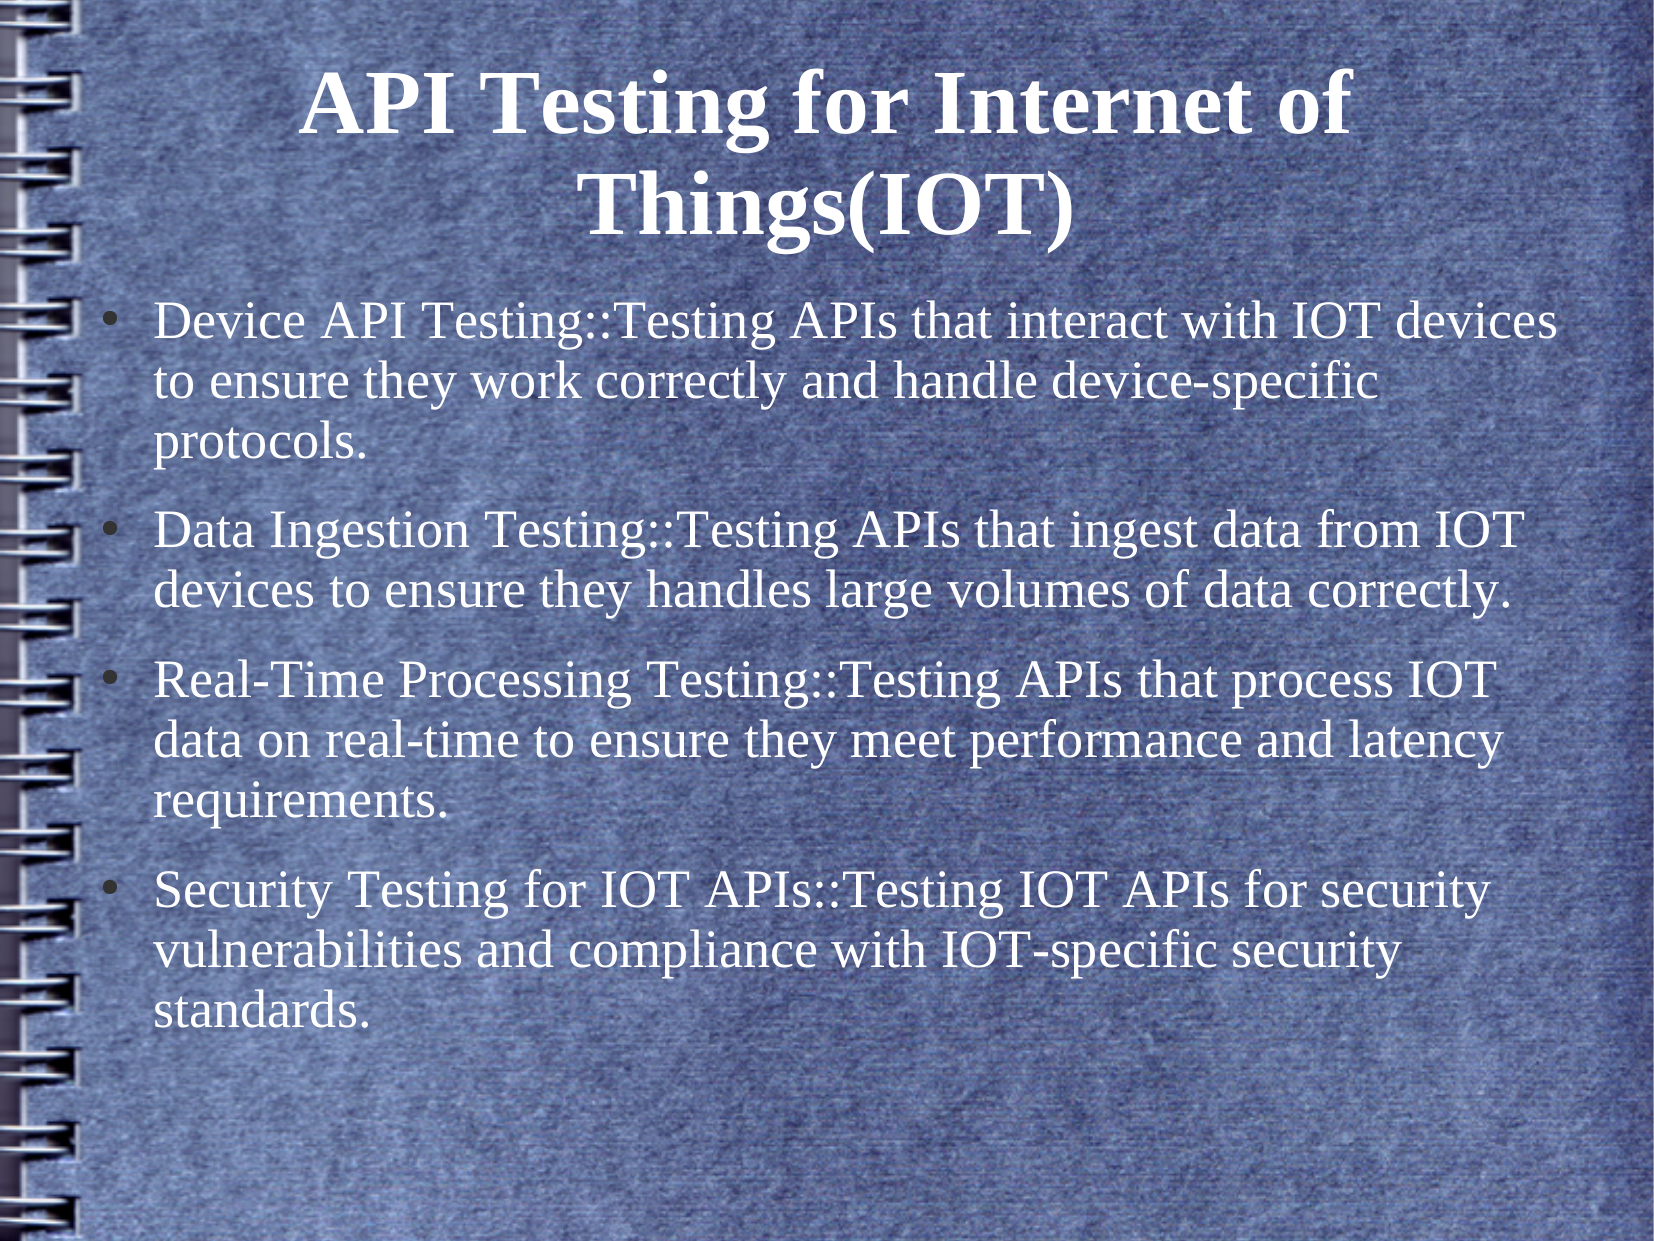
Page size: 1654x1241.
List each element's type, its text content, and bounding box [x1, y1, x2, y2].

list Device API Testing::Testing APIs that interact with IOT devices to ensure they work correctly and handle device-specific protocols. Data Ingestion Testing::Testing APIs that ingest data from IOT devices to ensure they handles large volumes of data correctly. Real-Time Processing Testing::Testing APIs that process IOT data on real-time to ensure they meet performance and latency requirements. Security Testing for IOT APIs::Testing IOT APIs for security vulnerabilities and compliance with IOT-specific security standards. [82, 290, 1571, 1109]
title API Testing for Internet of Things(IOT) [82, 49, 1571, 257]
picture [0, 0, 1654, 1241]
